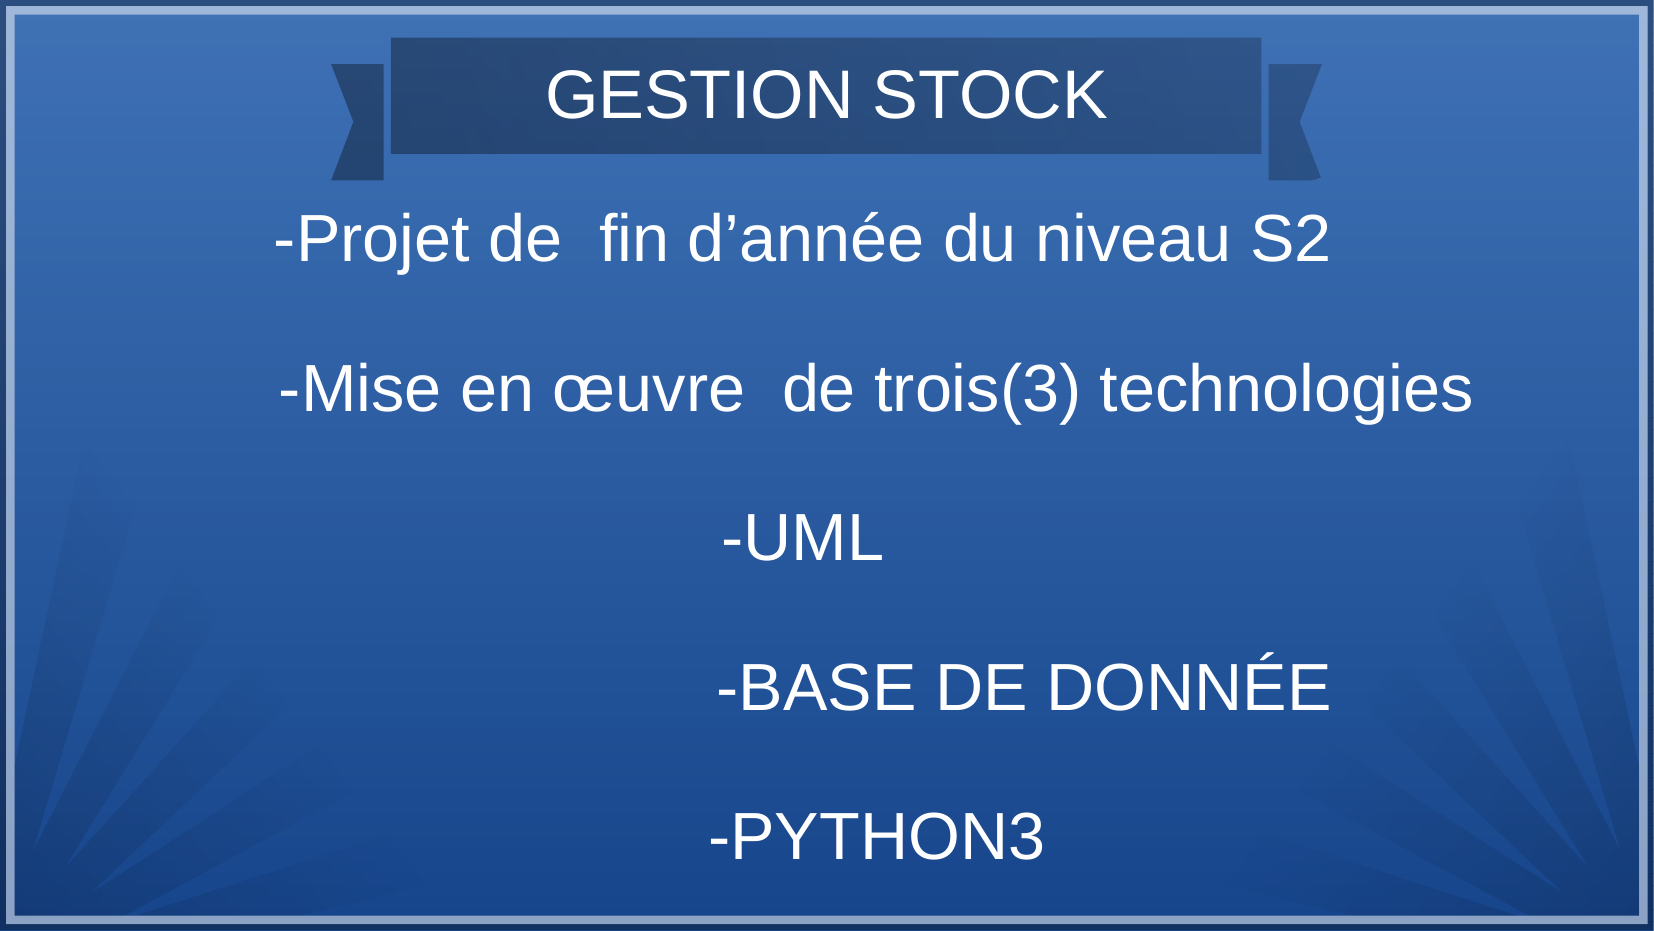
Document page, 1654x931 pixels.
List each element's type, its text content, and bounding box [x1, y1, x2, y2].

subtitle -Projet de fin d’année du niveau S2 -Mise en œuvre de trois(3) technologies -UML -BASE DE DONNÉE -PYTHON3 [59, 201, 1548, 931]
title GESTION STOCK [389, 35, 1264, 154]
